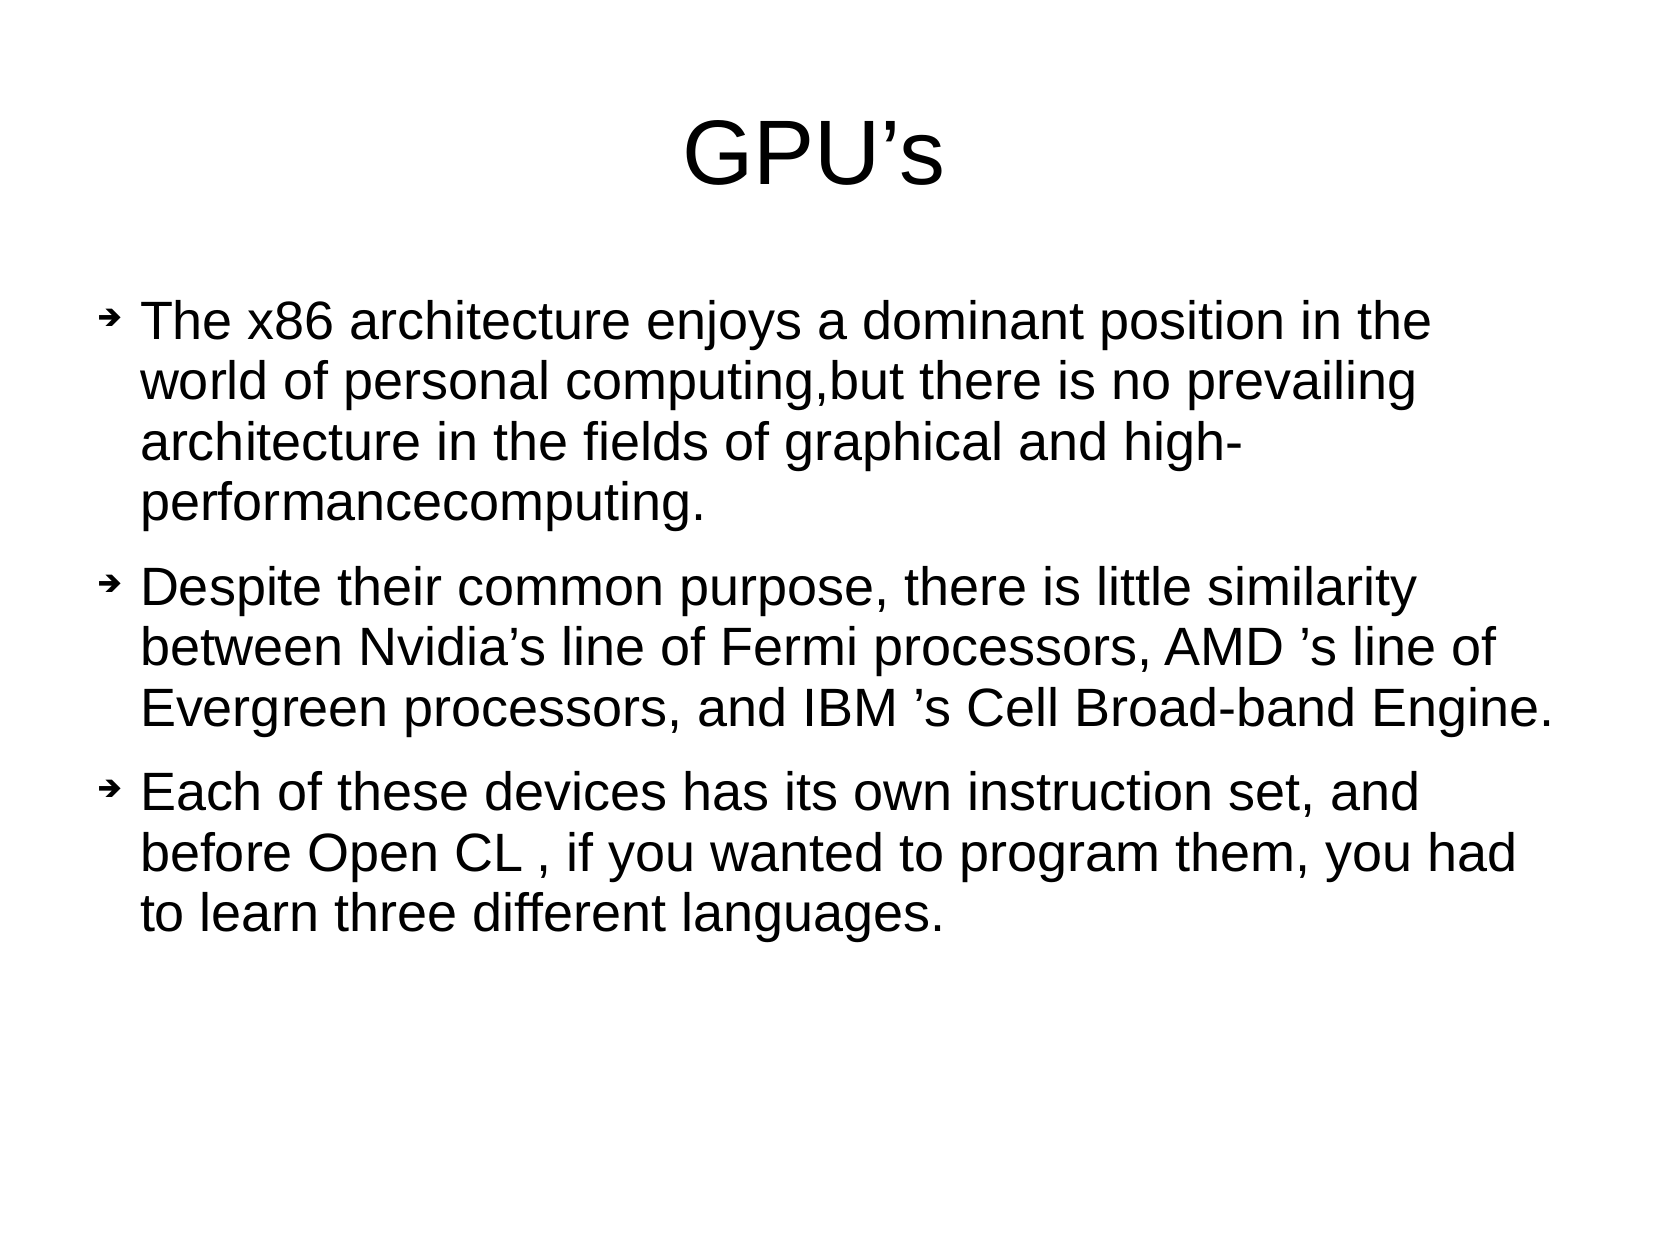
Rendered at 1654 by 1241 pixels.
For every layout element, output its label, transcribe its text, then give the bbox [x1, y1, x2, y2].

title GPU’s [82, 49, 1571, 257]
list The x86 architecture enjoys a dominant position in the world of personal computing,but there is no prevailing architecture in the fields of graphical and high-performancecomputing. Despite their common purpose, there is little similarity between Nvidia’s line of Fermi processors, AMD ’s line of Evergreen processors, and IBM ’s Cell Broad-band Engine. Each of these devices has its own instruction set, and before Open CL , if you wanted to program them, you had to learn three different languages. [82, 290, 1571, 1010]
